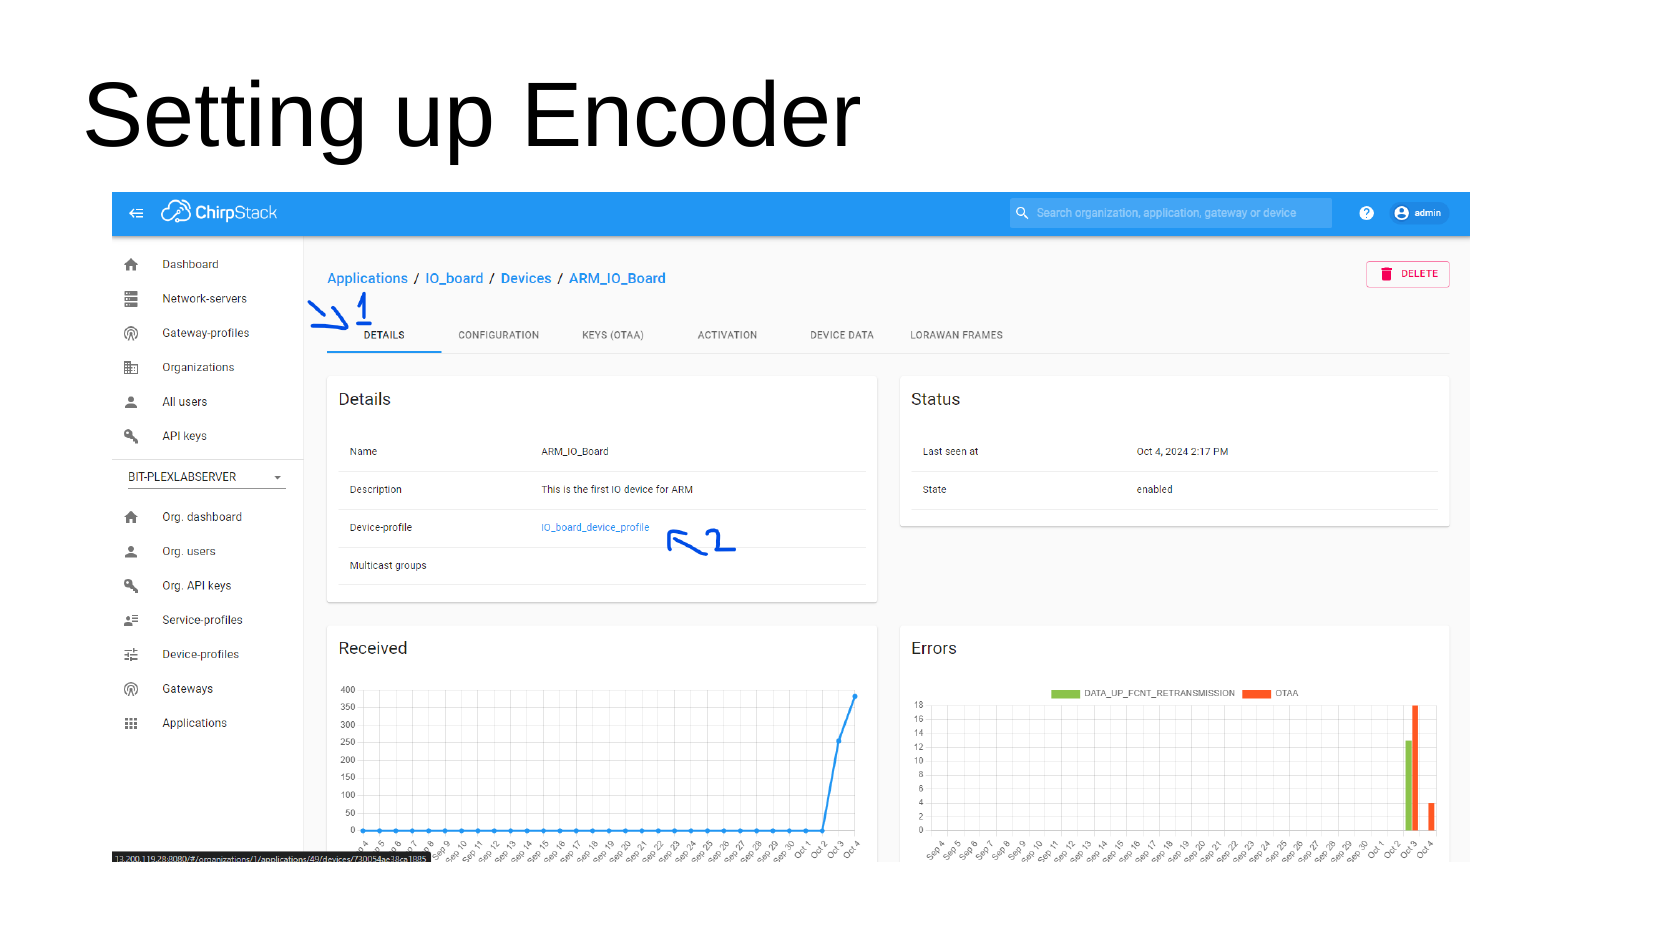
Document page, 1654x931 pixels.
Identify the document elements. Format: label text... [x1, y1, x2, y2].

title Setting up Encoder [82, 37, 1571, 193]
picture [112, 192, 1470, 862]
